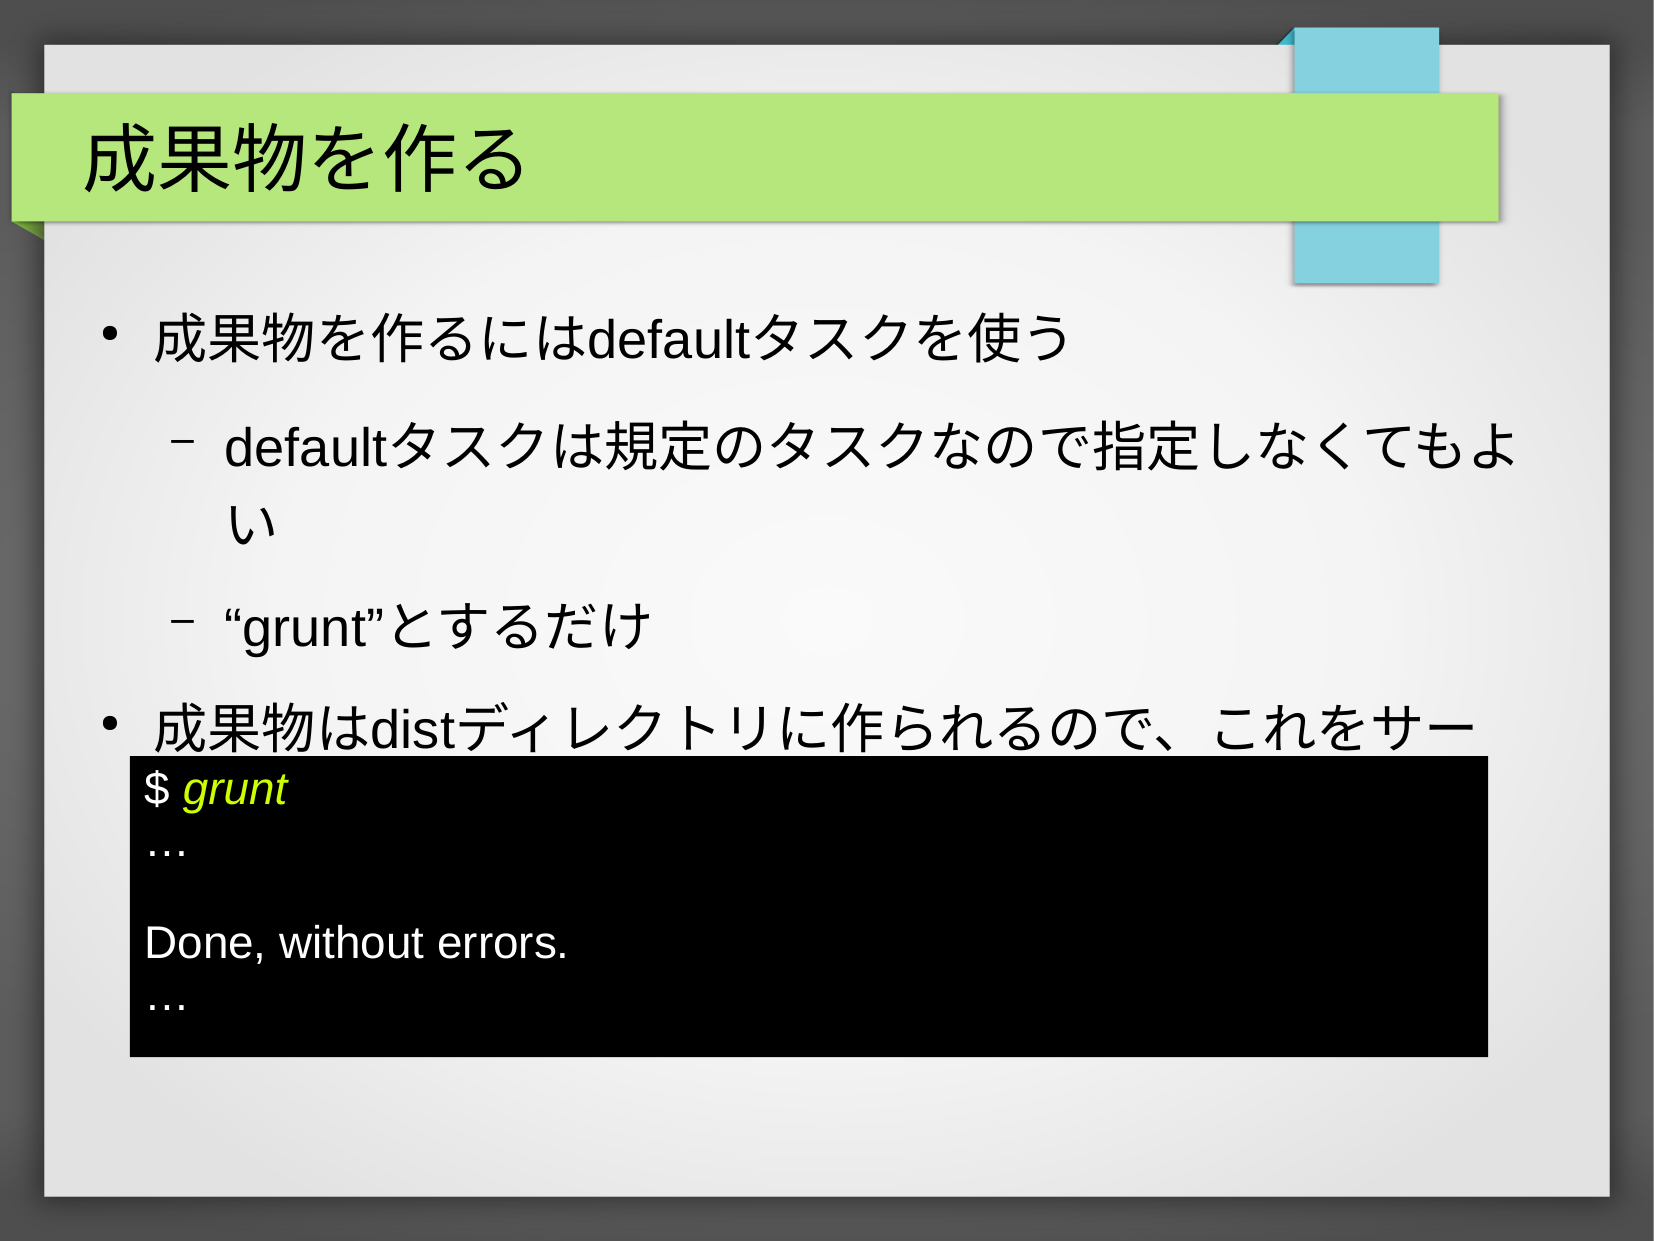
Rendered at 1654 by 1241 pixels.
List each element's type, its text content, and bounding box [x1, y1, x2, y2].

title 成果物を作る [82, 94, 1264, 213]
list 成果物を作るにはdefaultタスクを使う defaultタスクは規定のタスクなので指定しなくてもよい “grunt”とするだけ 成果物はdistディレクトリに作られるので、これをサーバーにアップロードするだけ [82, 295, 1571, 1015]
text_box $ grunt … Done, without errors. … [129, 756, 1489, 1058]
picture [0, 0, 1654, 1241]
